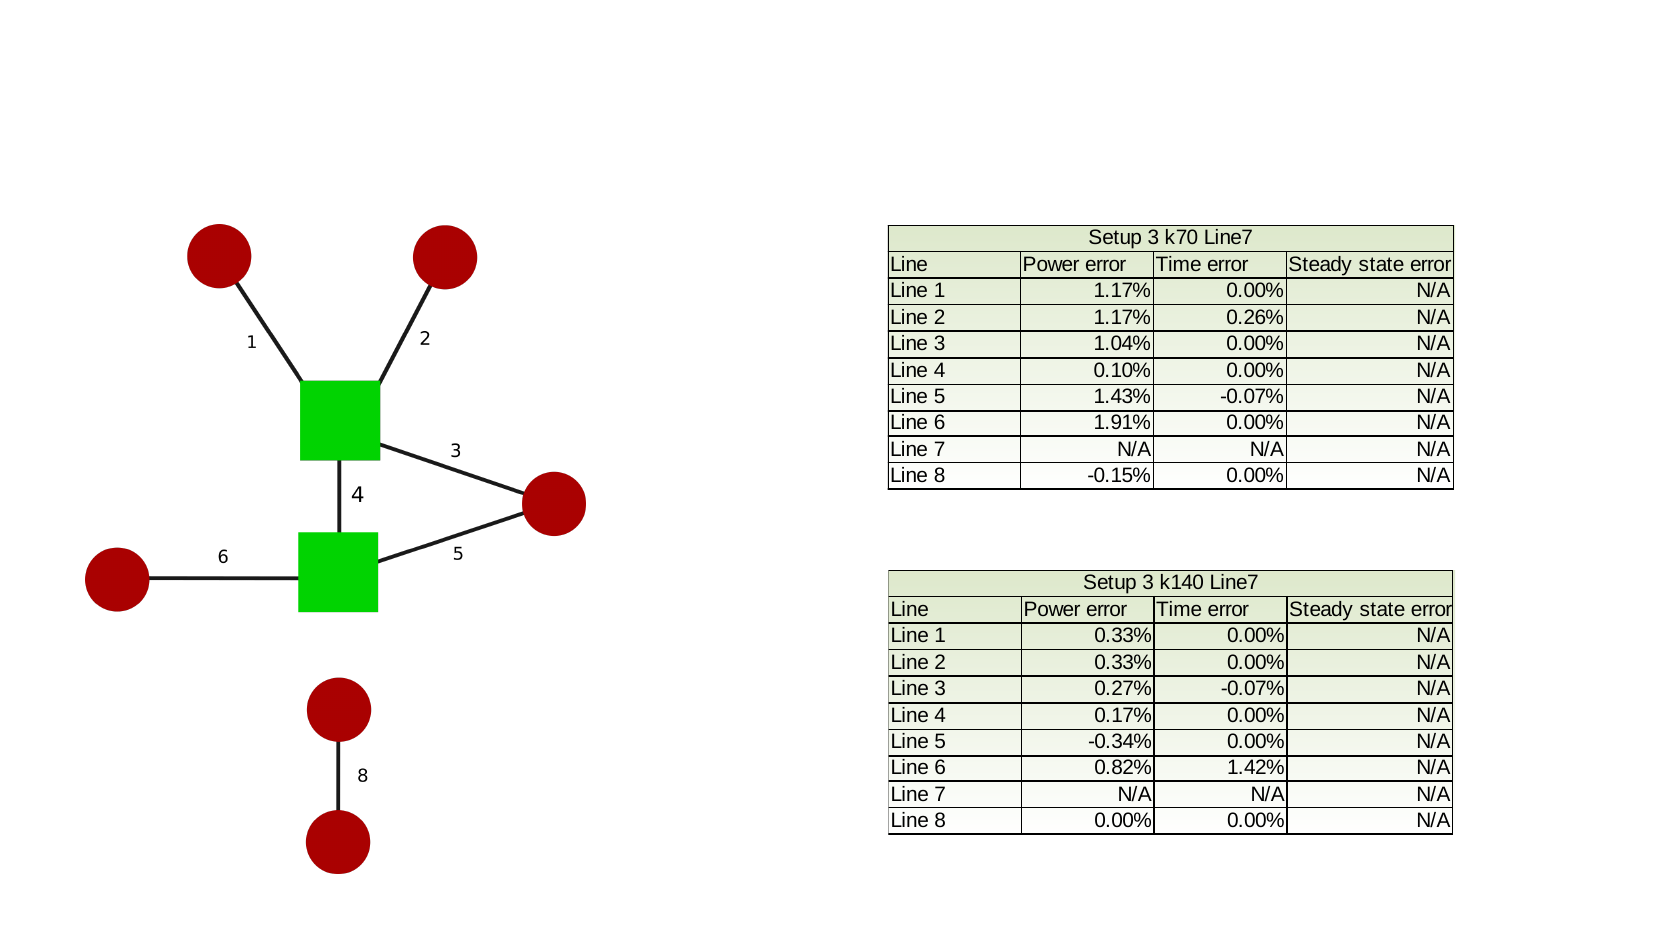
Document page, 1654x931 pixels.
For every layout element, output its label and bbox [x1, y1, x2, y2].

chart [888, 570, 1456, 837]
picture [85, 224, 586, 874]
chart [887, 225, 1456, 492]
